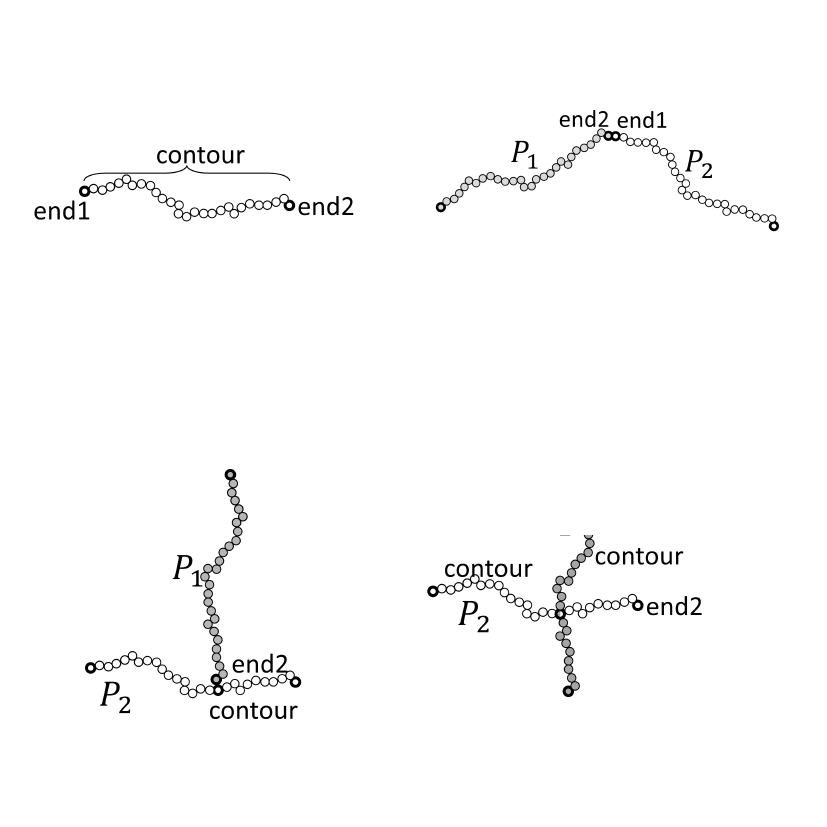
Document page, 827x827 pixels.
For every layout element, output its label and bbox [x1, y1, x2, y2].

picture [416, 535, 791, 729]
picture [27, 455, 310, 731]
picture [431, 96, 785, 236]
picture [26, 98, 360, 241]
